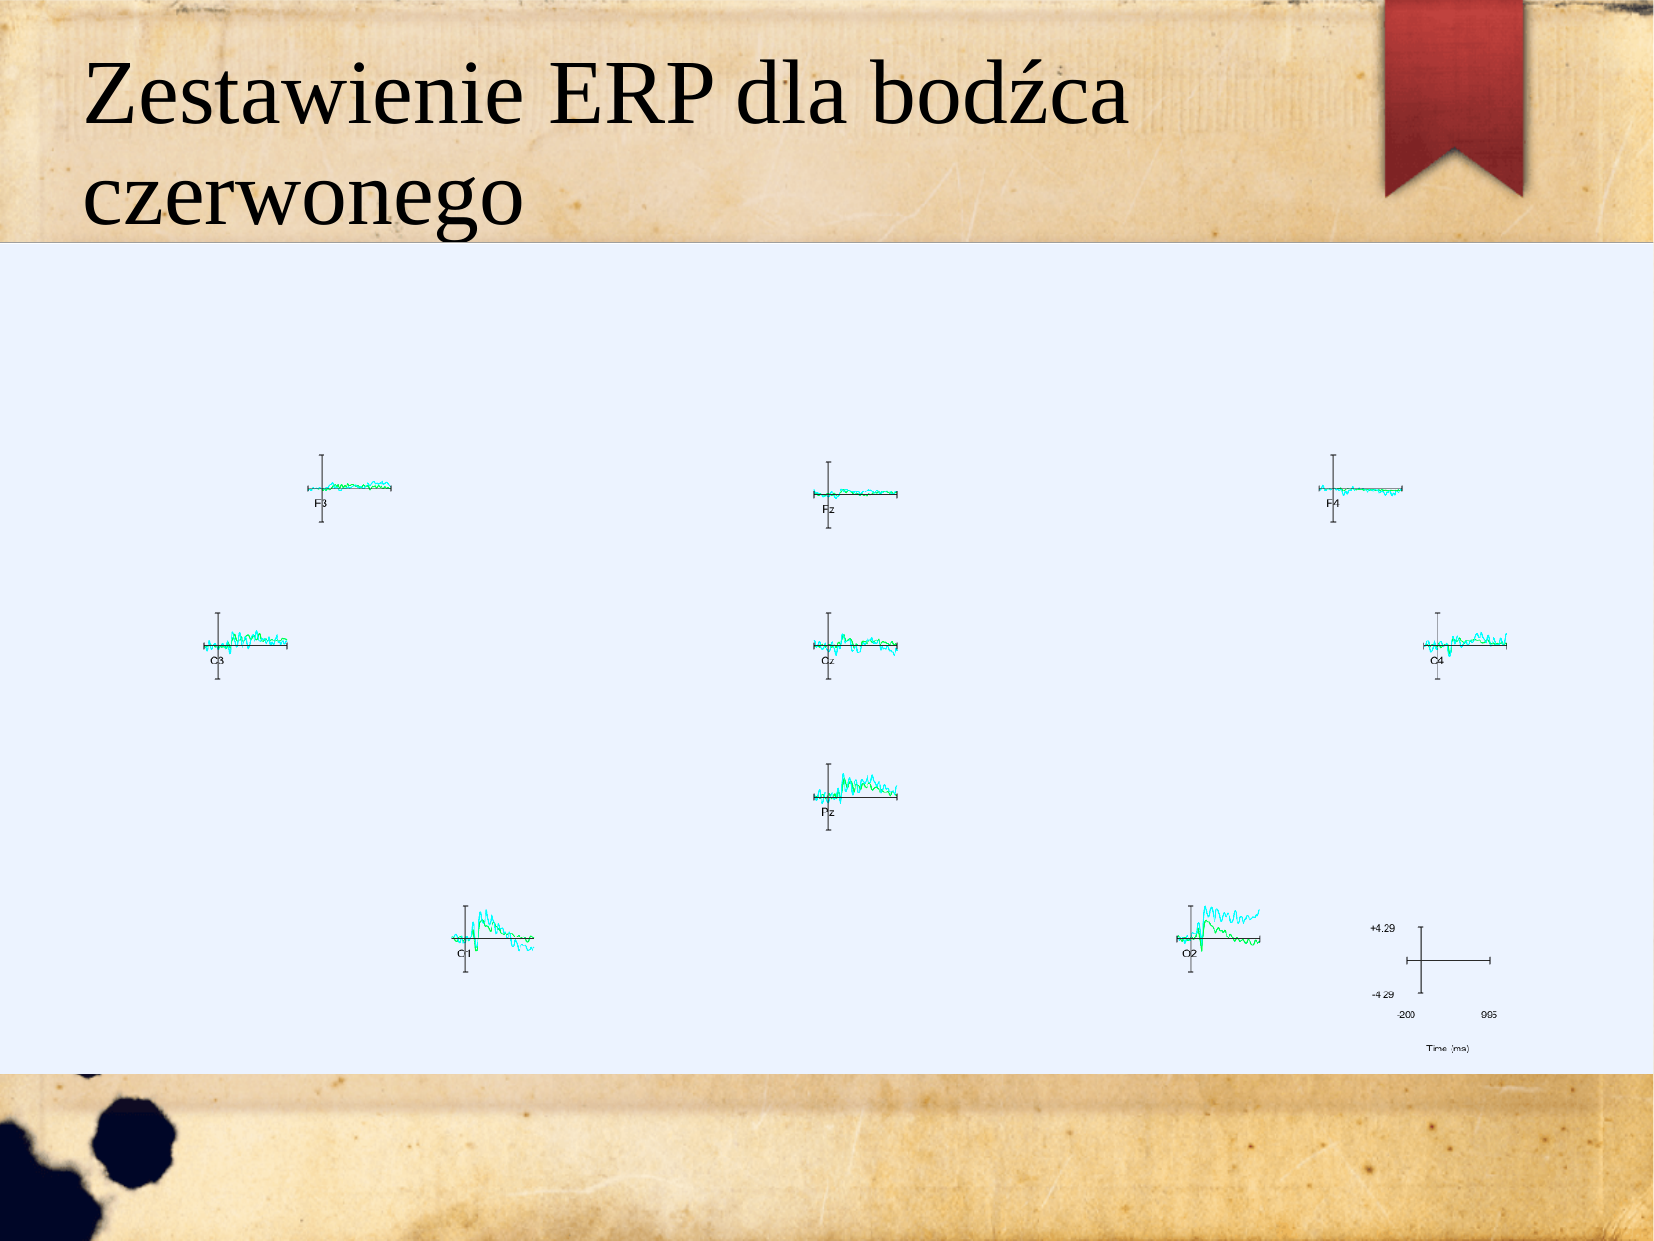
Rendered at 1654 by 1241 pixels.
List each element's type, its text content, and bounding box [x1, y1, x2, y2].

title Zestawienie ERP dla bodźca czerwonego [82, 41, 1347, 242]
picture [0, 0, 1654, 1241]
